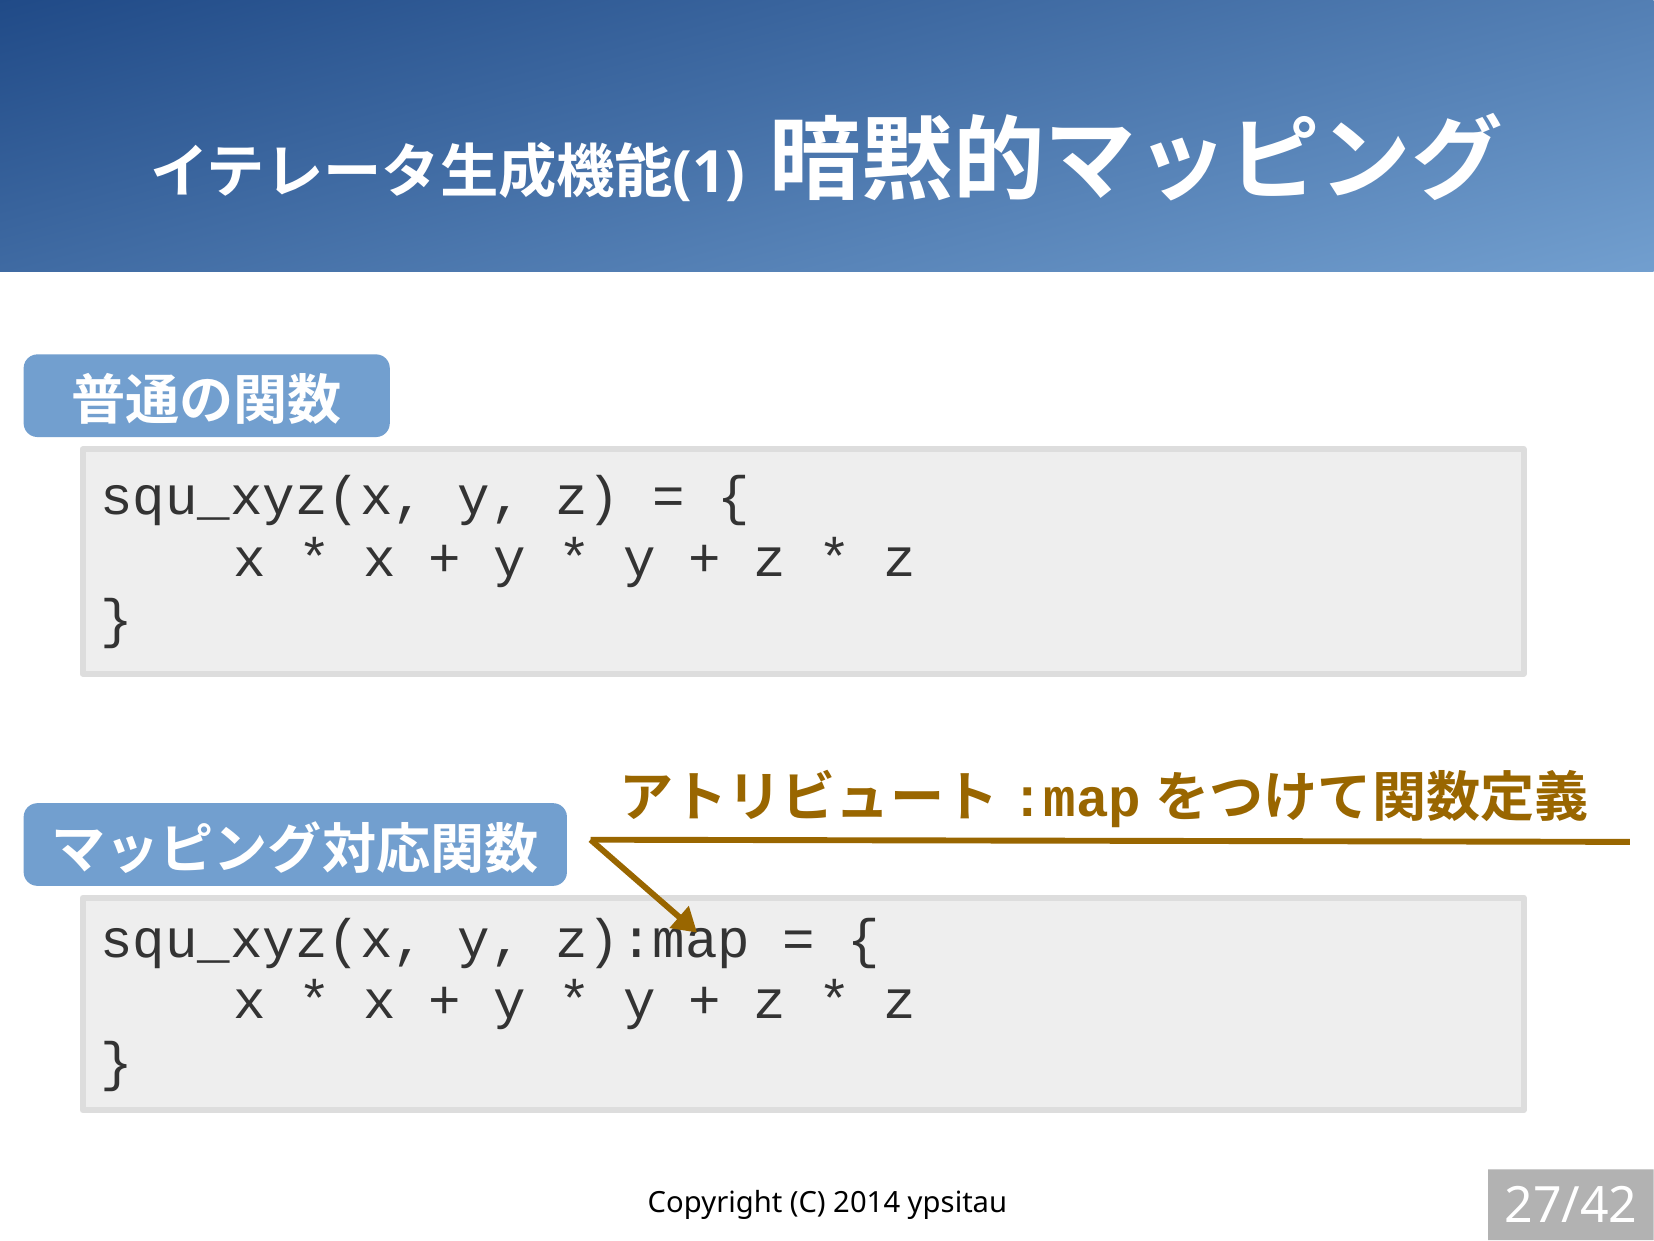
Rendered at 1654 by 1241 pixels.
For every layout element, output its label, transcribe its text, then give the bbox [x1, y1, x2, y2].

title イテレータ生成機能(1) 暗黙的マッピング [82, 49, 1571, 257]
text_box squ_xyz(x, y, z) = { x * x + y * y + z * z } [82, 449, 1524, 674]
text_box squ_xyz(x, y, z):map = { x * x + y * y + z * z } [82, 897, 1524, 1111]
text_box アトリビュート :map をつけて関数定義 [604, 745, 1630, 843]
text_box 普通の関数 [23, 354, 390, 438]
text_box マッピング対応関数 [23, 803, 567, 886]
